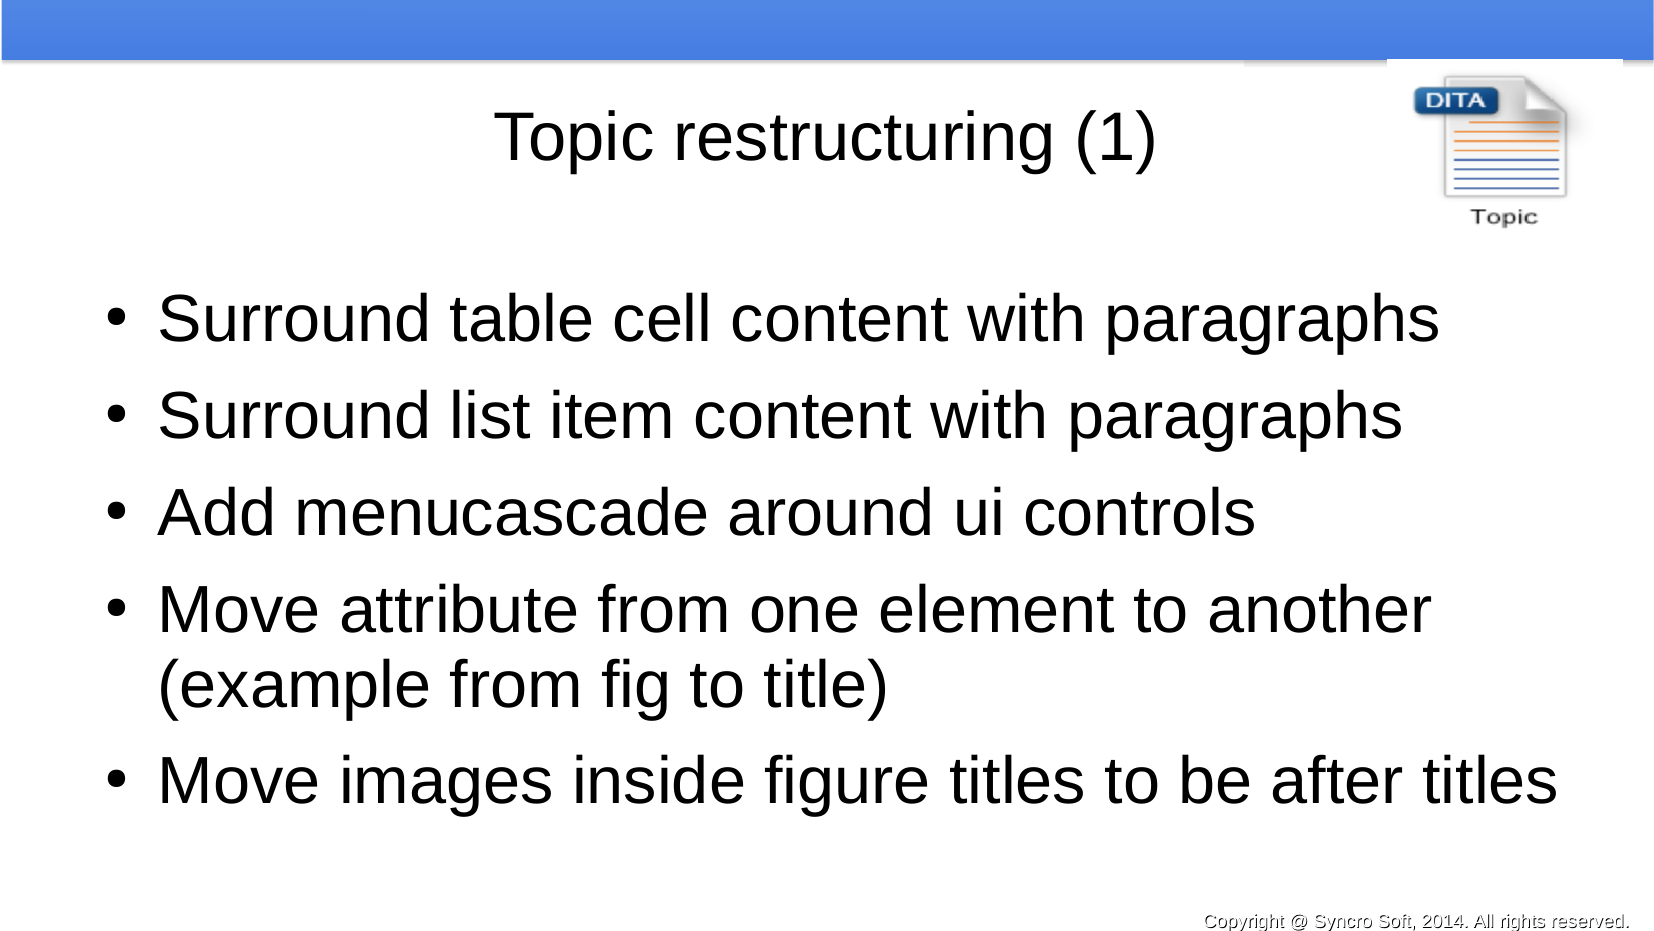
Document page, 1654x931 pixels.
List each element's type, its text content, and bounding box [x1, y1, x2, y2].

picture [1, 0, 1654, 246]
list Surround table cell content with paragraphs Surround list item content with paragraphs Add menucascade around ui controls Move attribute from one element to another (example from fig to title) Move images inside figure titles to be after titles [86, 281, 1576, 931]
title Topic restructuring (1) [82, 59, 1387, 215]
